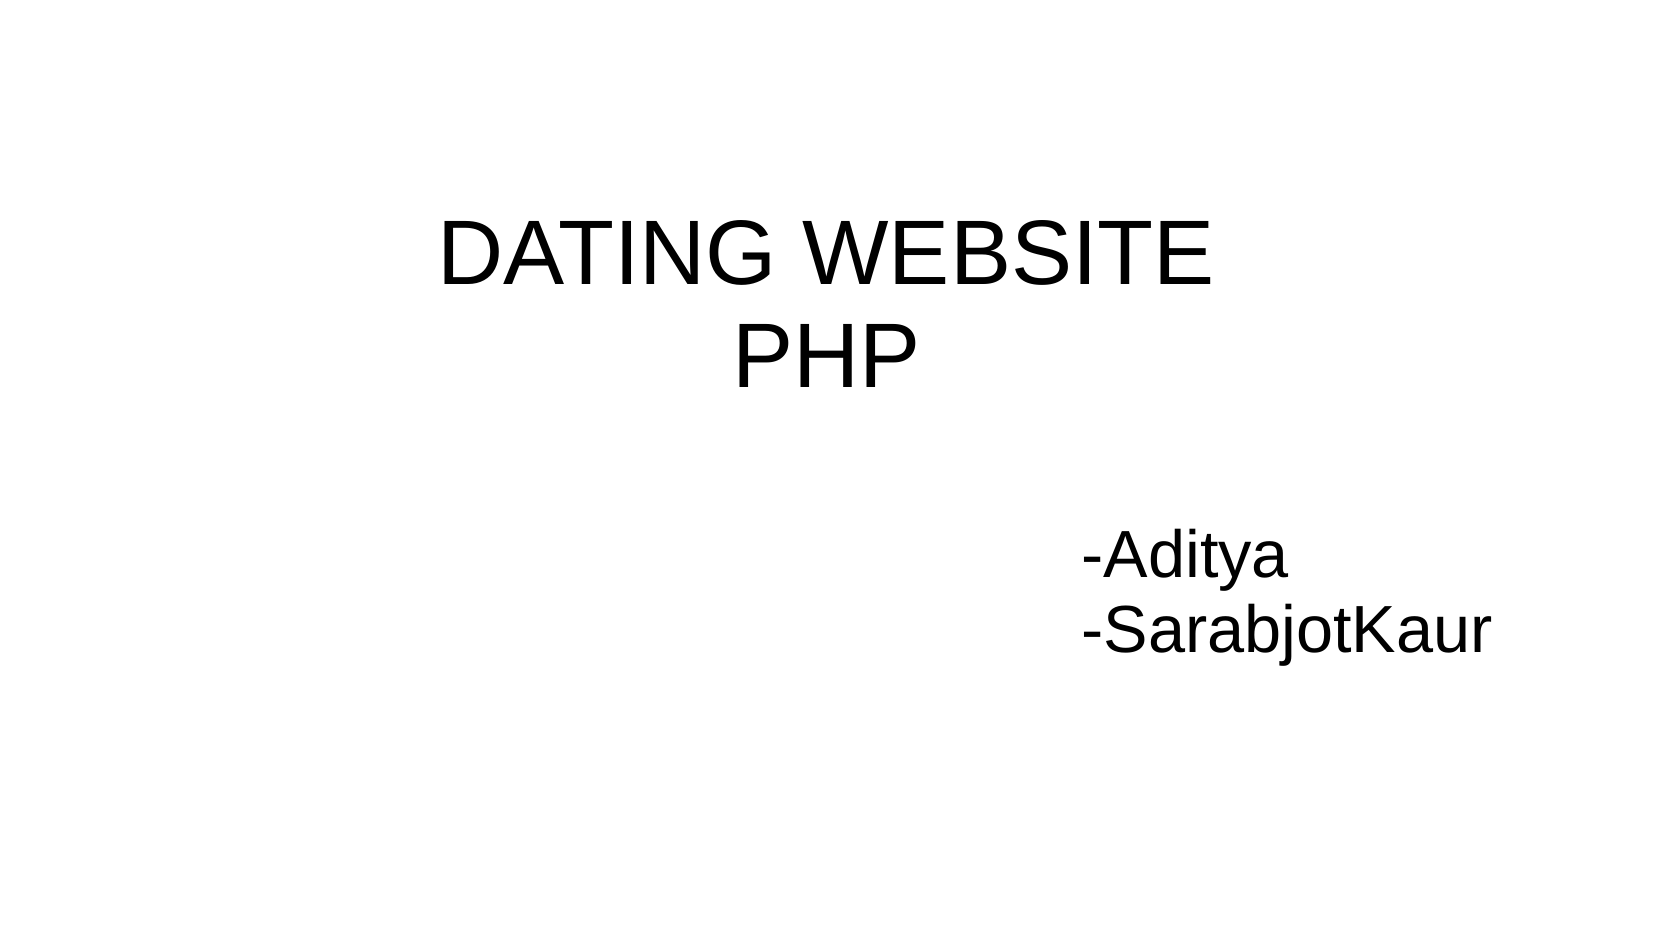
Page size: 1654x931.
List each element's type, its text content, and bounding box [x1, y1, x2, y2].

title DATING WEBSITE PHP [82, 58, 1571, 448]
subtitle -Aditya -SarabjotKaur [82, 517, 1571, 919]
